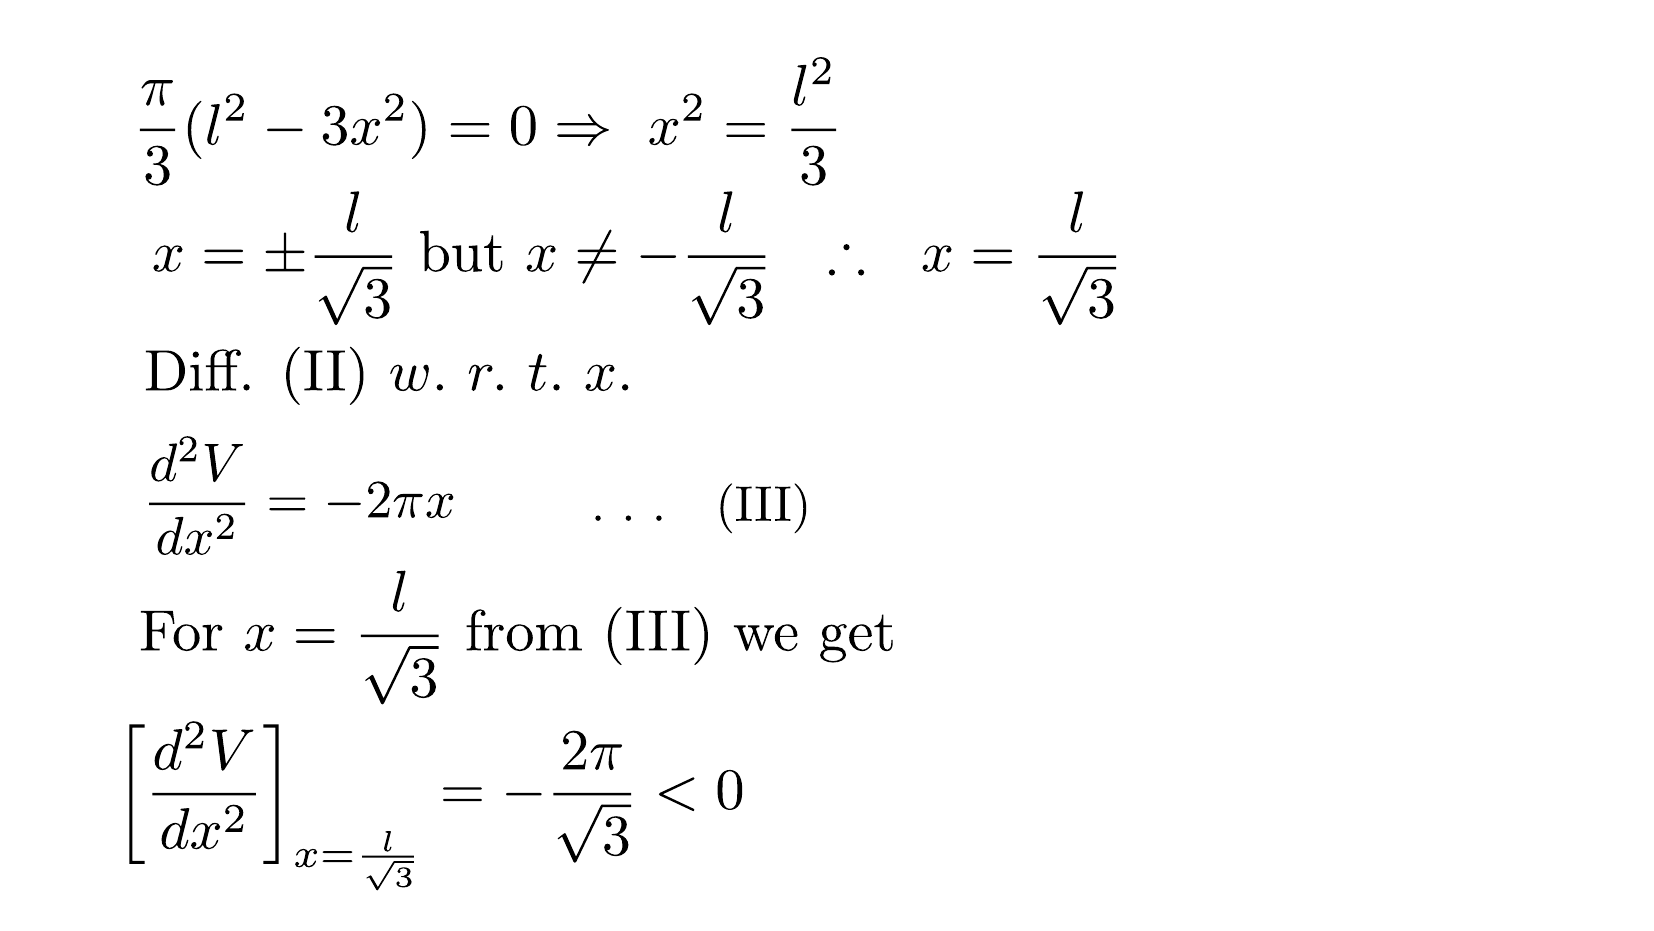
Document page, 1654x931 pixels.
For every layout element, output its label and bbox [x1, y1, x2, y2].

text_box [593, 483, 807, 534]
text_box [139, 57, 837, 186]
text_box [140, 570, 893, 705]
text_box [145, 346, 629, 405]
text_box [153, 191, 1117, 326]
text_box [149, 436, 454, 556]
title [47, 37, 1619, 898]
text_box [117, 721, 743, 891]
